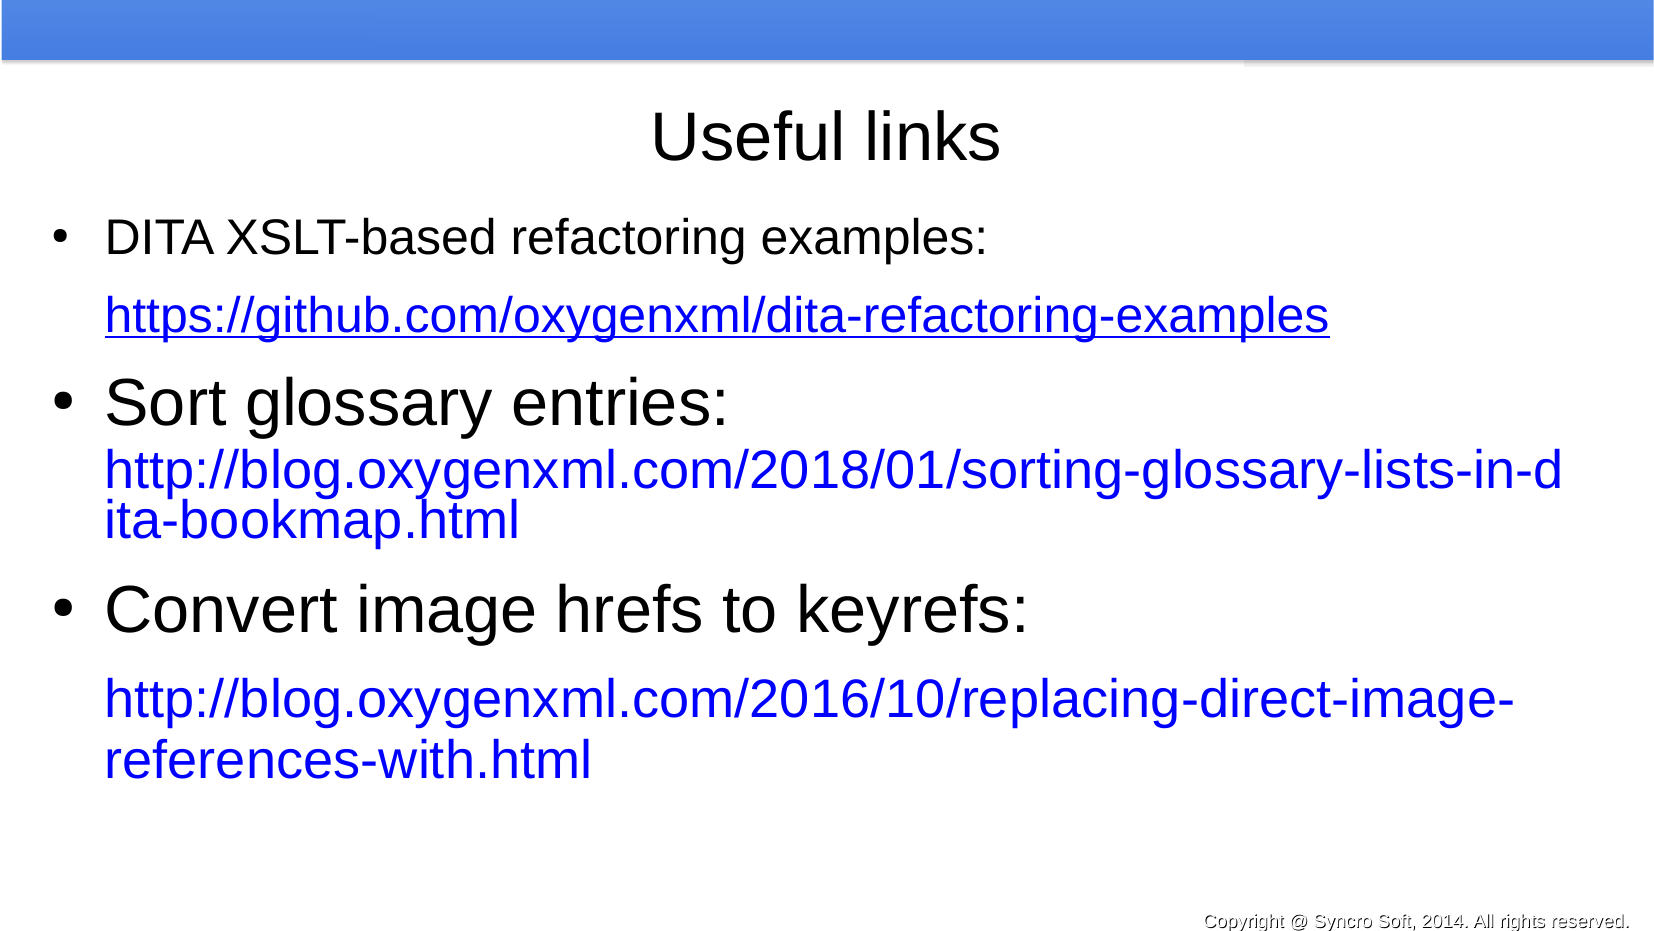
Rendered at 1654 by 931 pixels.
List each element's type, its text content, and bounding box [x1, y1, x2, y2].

title Useful links [82, 59, 1571, 209]
picture [1, 0, 1654, 67]
list DITA XSLT-based refactoring examples: https://github.com/oxygenxml/dita-refactoring-examples Sort glossary entries: http://blog.oxygenxml.com/2018/01/sorting-glossary-lists-in-dita-bookmap.html Convert image hrefs to keyrefs: http://blog.oxygenxml.com/2016/10/replacing-direct-image-references-with.html [33, 209, 1576, 931]
